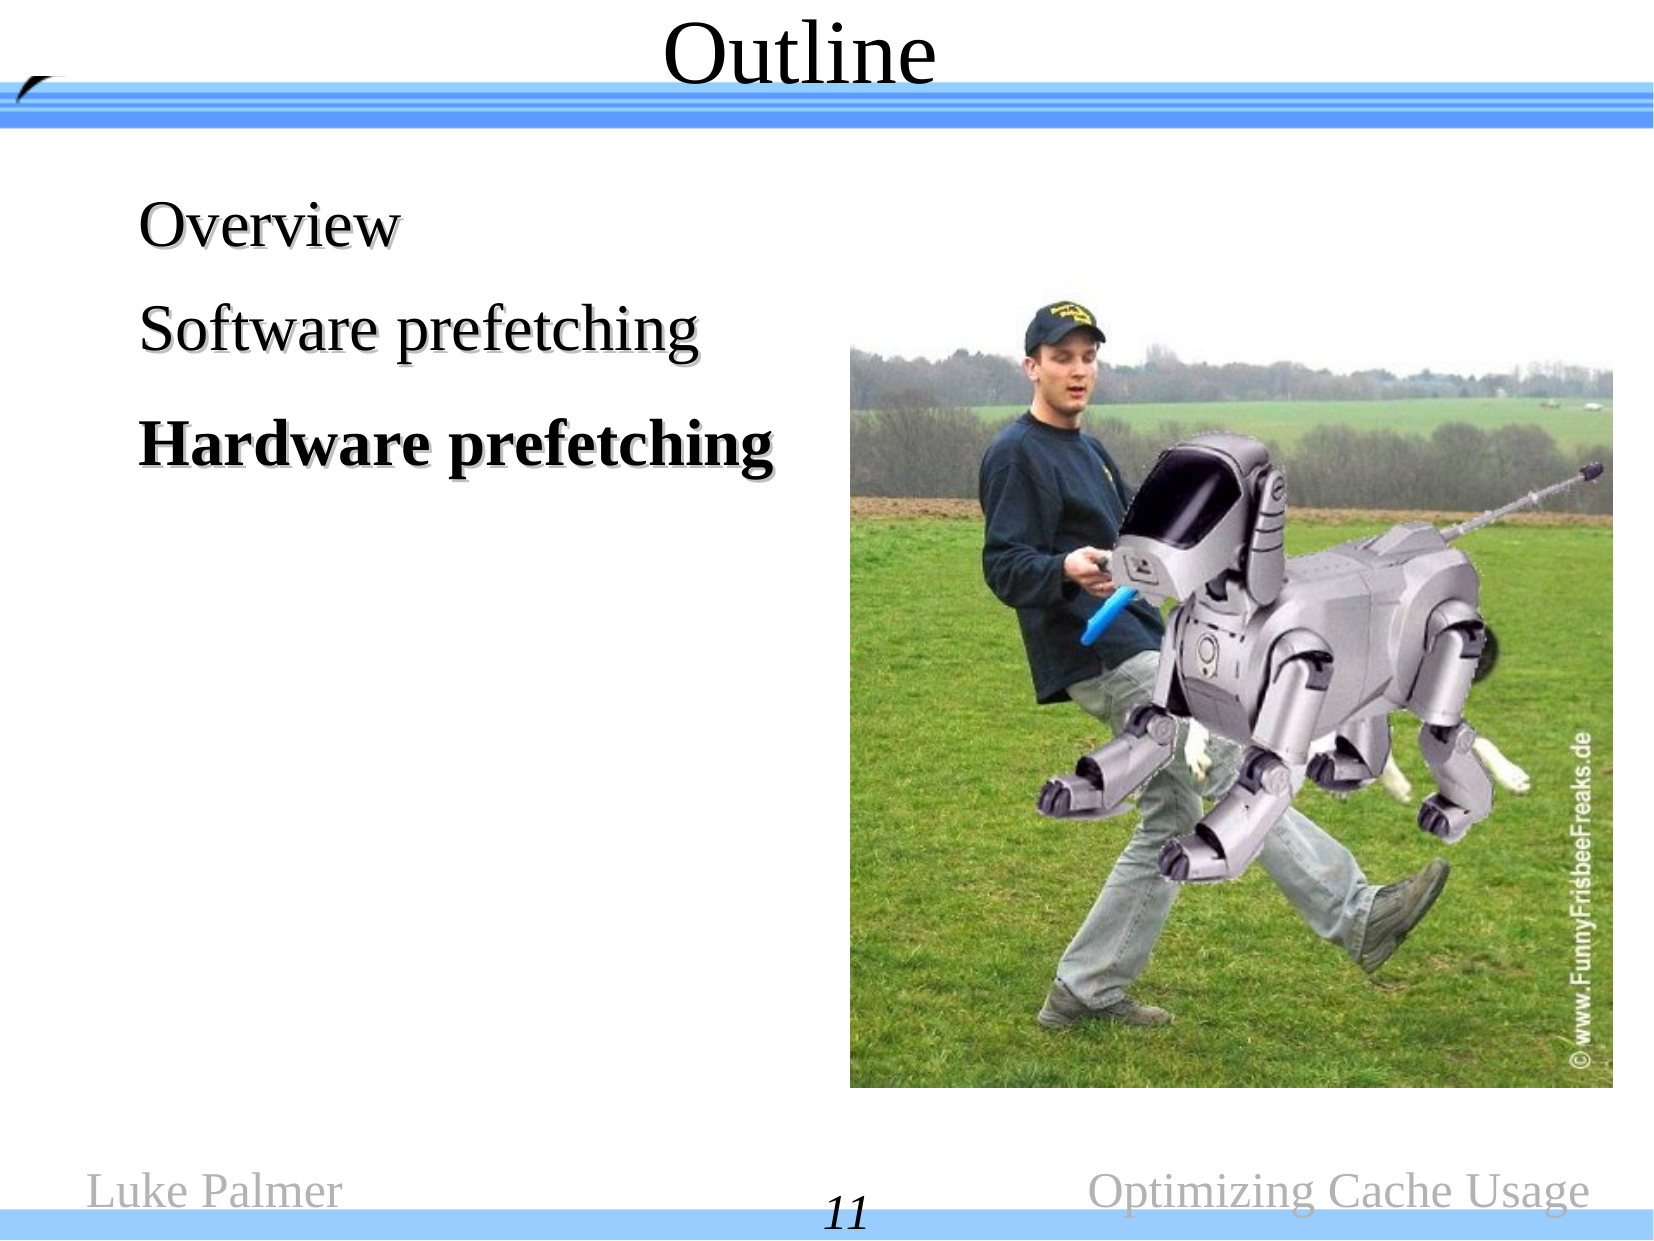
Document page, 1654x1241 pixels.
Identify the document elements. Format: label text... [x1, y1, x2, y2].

picture [850, 224, 1613, 1088]
picture [0, 0, 1654, 133]
list Overview Software prefetching Hardware prefetching [120, 187, 1533, 1195]
title Outline [94, 0, 1507, 107]
